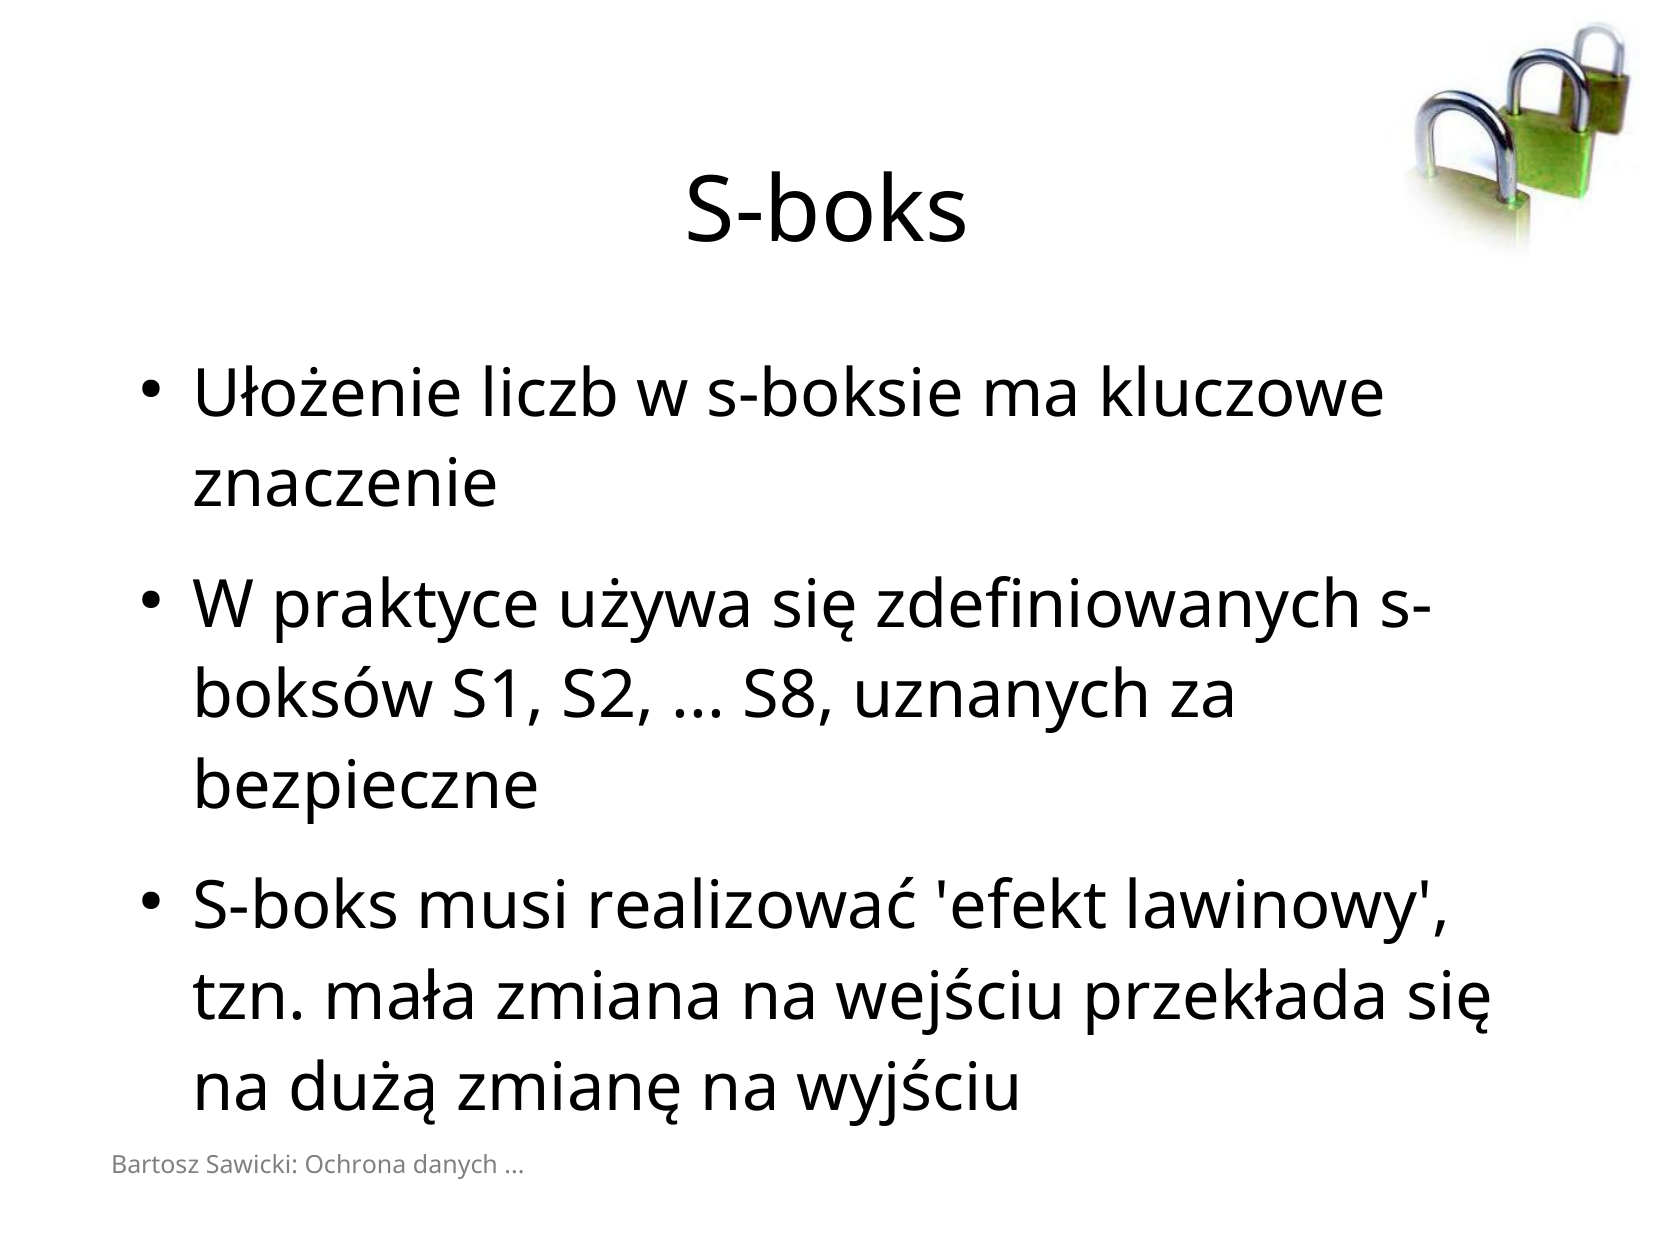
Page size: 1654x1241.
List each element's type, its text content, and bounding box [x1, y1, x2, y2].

title S-boks [121, 94, 1534, 319]
picture [1385, 14, 1640, 266]
list Ułożenie liczb w s-boksie ma kluczowe znaczenie W praktyce używa się zdefiniowanych s-boksów S1, S2, ... S8, uznanych za bezpieczne S-boks musi realizować 'efekt lawinowy', tzn. mała zmiana na wejściu przekłada się na dużą zmianę na wyjściu [121, 344, 1534, 1138]
